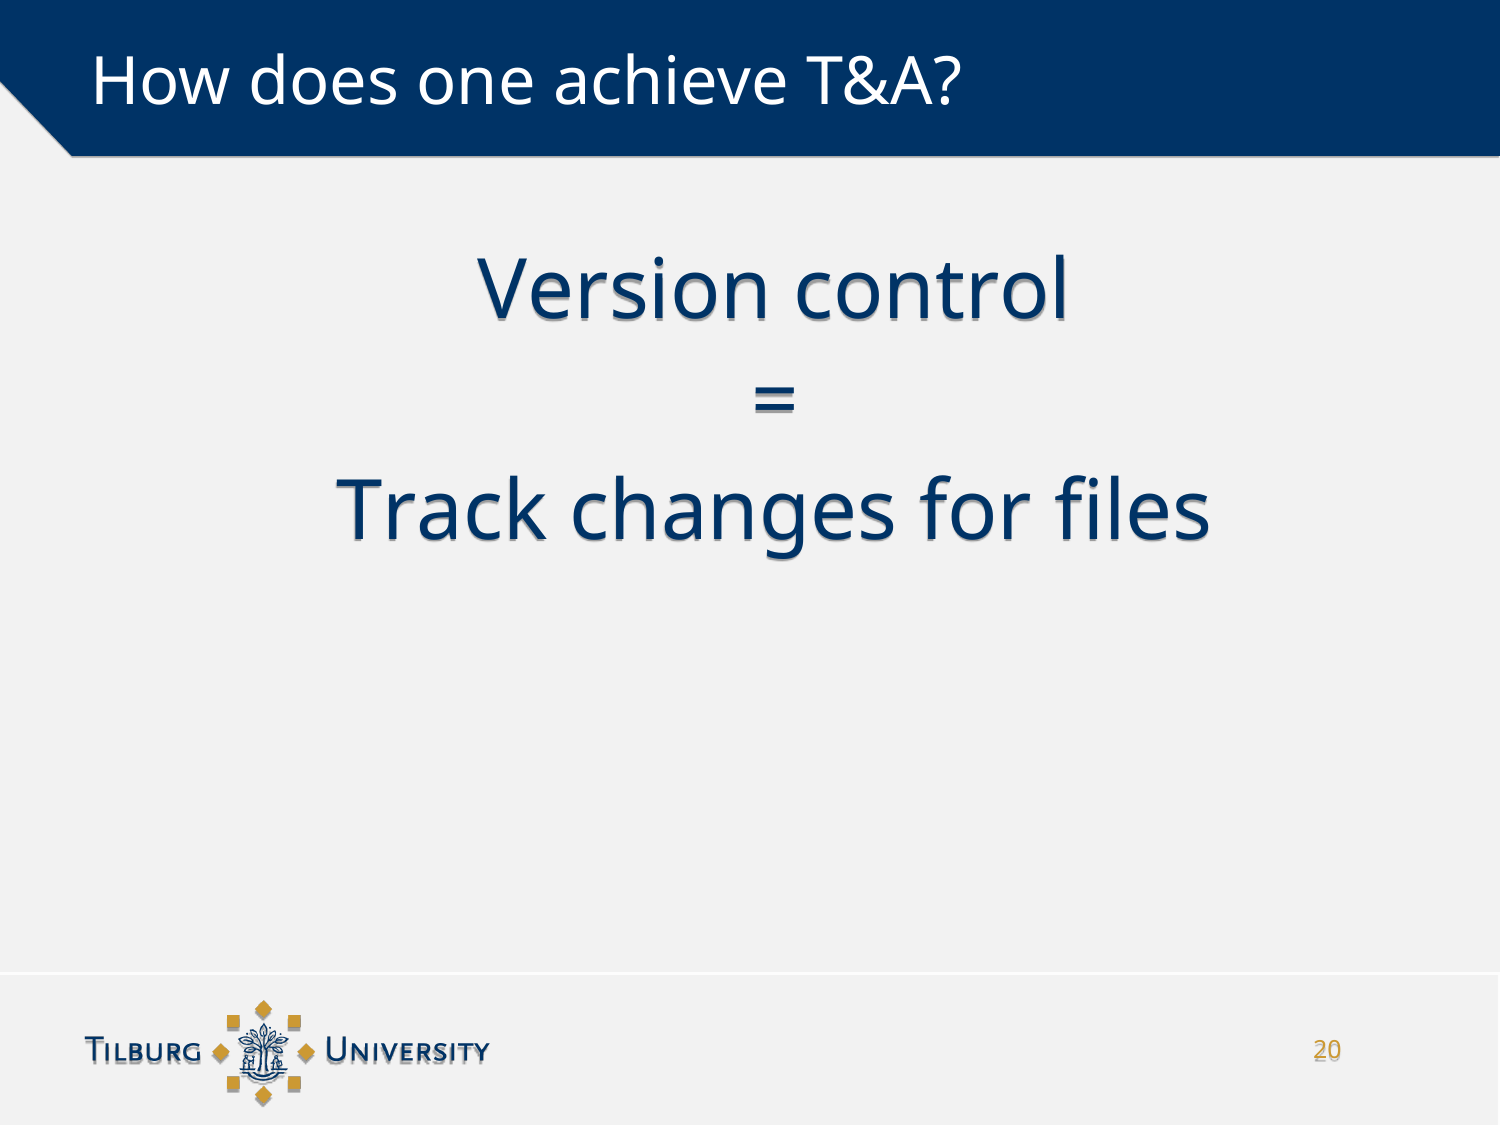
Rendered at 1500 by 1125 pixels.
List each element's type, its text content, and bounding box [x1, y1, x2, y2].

title How does one achieve T&A? [75, 0, 1426, 156]
text_box [1298, 1026, 1426, 1087]
text_box [75, 202, 1426, 971]
text_box Version control = Track changes for files [99, 227, 1450, 996]
